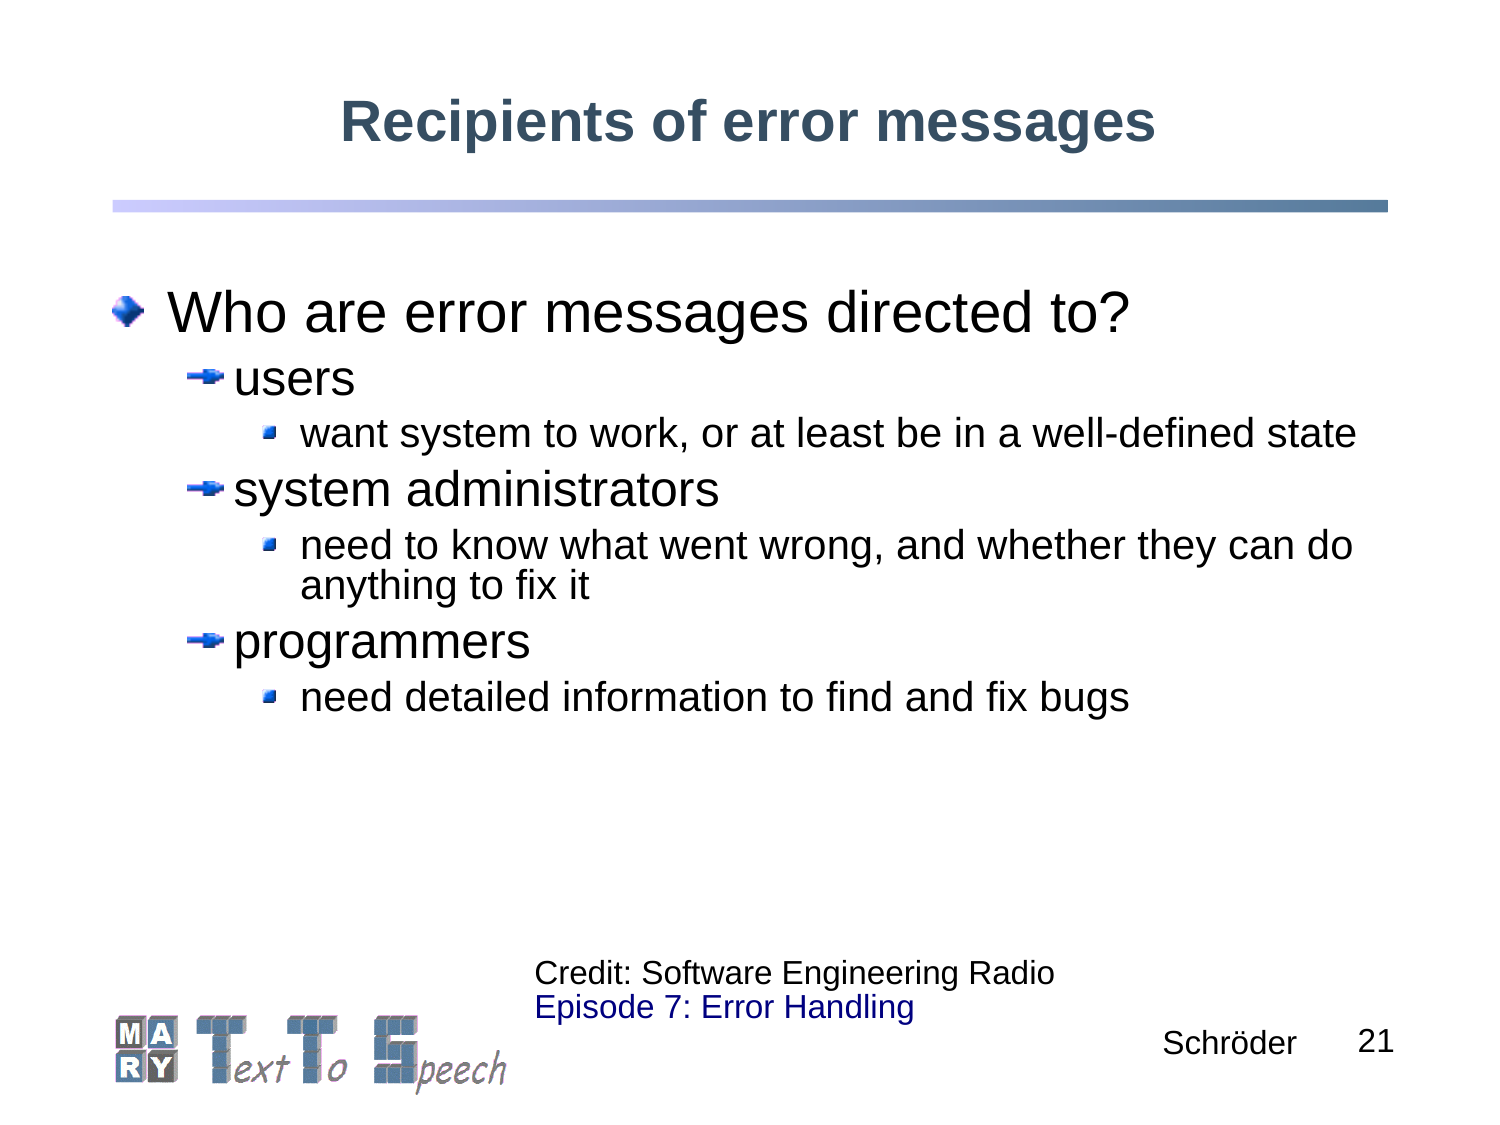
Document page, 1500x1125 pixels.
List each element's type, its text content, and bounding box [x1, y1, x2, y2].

list Who are error messages directed to? users want system to work, or at least be in a well-defined state system administrators need to know what went wrong, and whether they can do anything to fix it programmers need detailed information to find and fix bugs [112, 287, 1387, 997]
text_box Credit: Software Engineering Radio Episode 7: Error Handling [519, 950, 1072, 1037]
picture [112, 1012, 507, 1096]
title Recipients of error messages [112, 57, 1387, 193]
